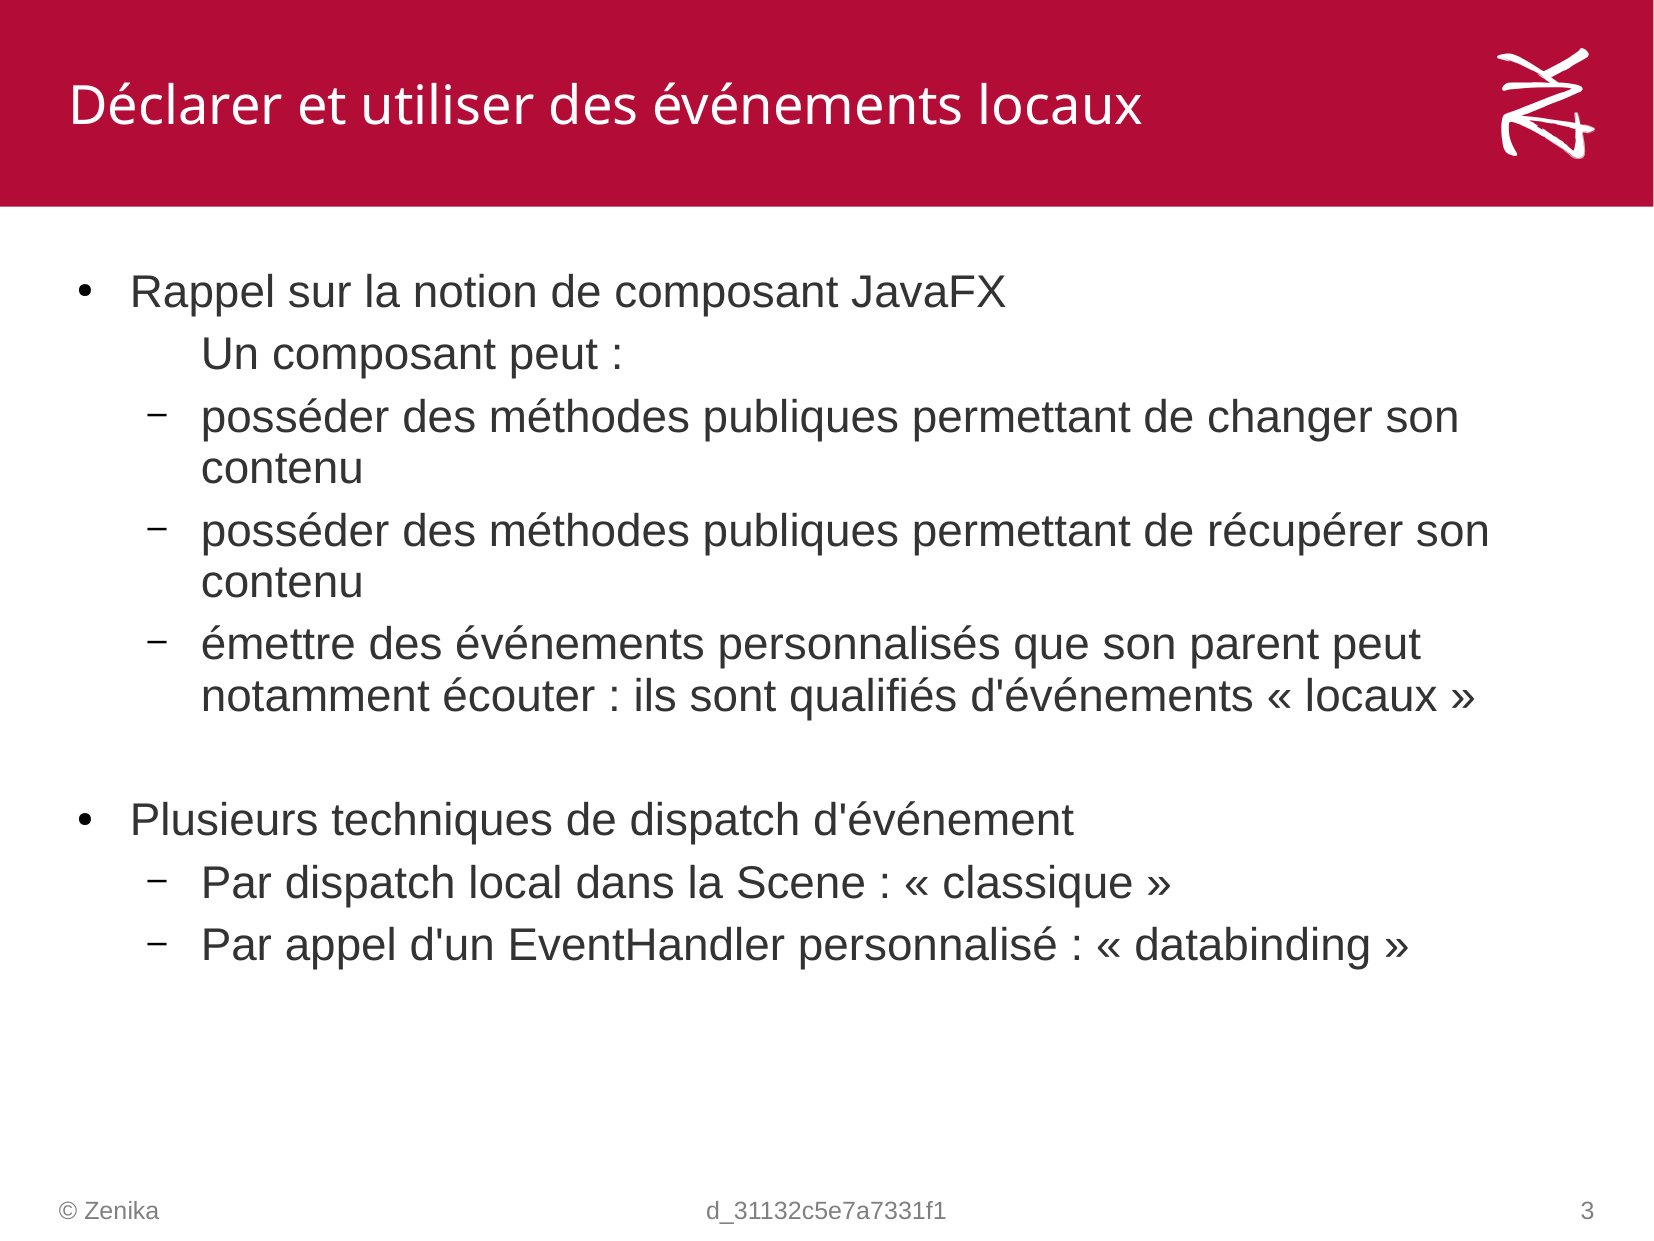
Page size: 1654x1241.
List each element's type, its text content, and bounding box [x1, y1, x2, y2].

title Déclarer et utiliser des événements locaux [49, 29, 1595, 178]
list Rappel sur la notion de composant JavaFX Un composant peut : posséder des méthodes publiques permettant de changer son contenu posséder des méthodes publiques permettant de récupérer son contenu émettre des événements personnalisés que son parent peut notamment écouter : ils sont qualifiés d'événements « locaux » Plusieurs techniques de dispatch d'événement Par dispatch local dans la Scene : « classique » Par appel d'un EventHandler personnalisé : « databinding » [59, 265, 1595, 986]
